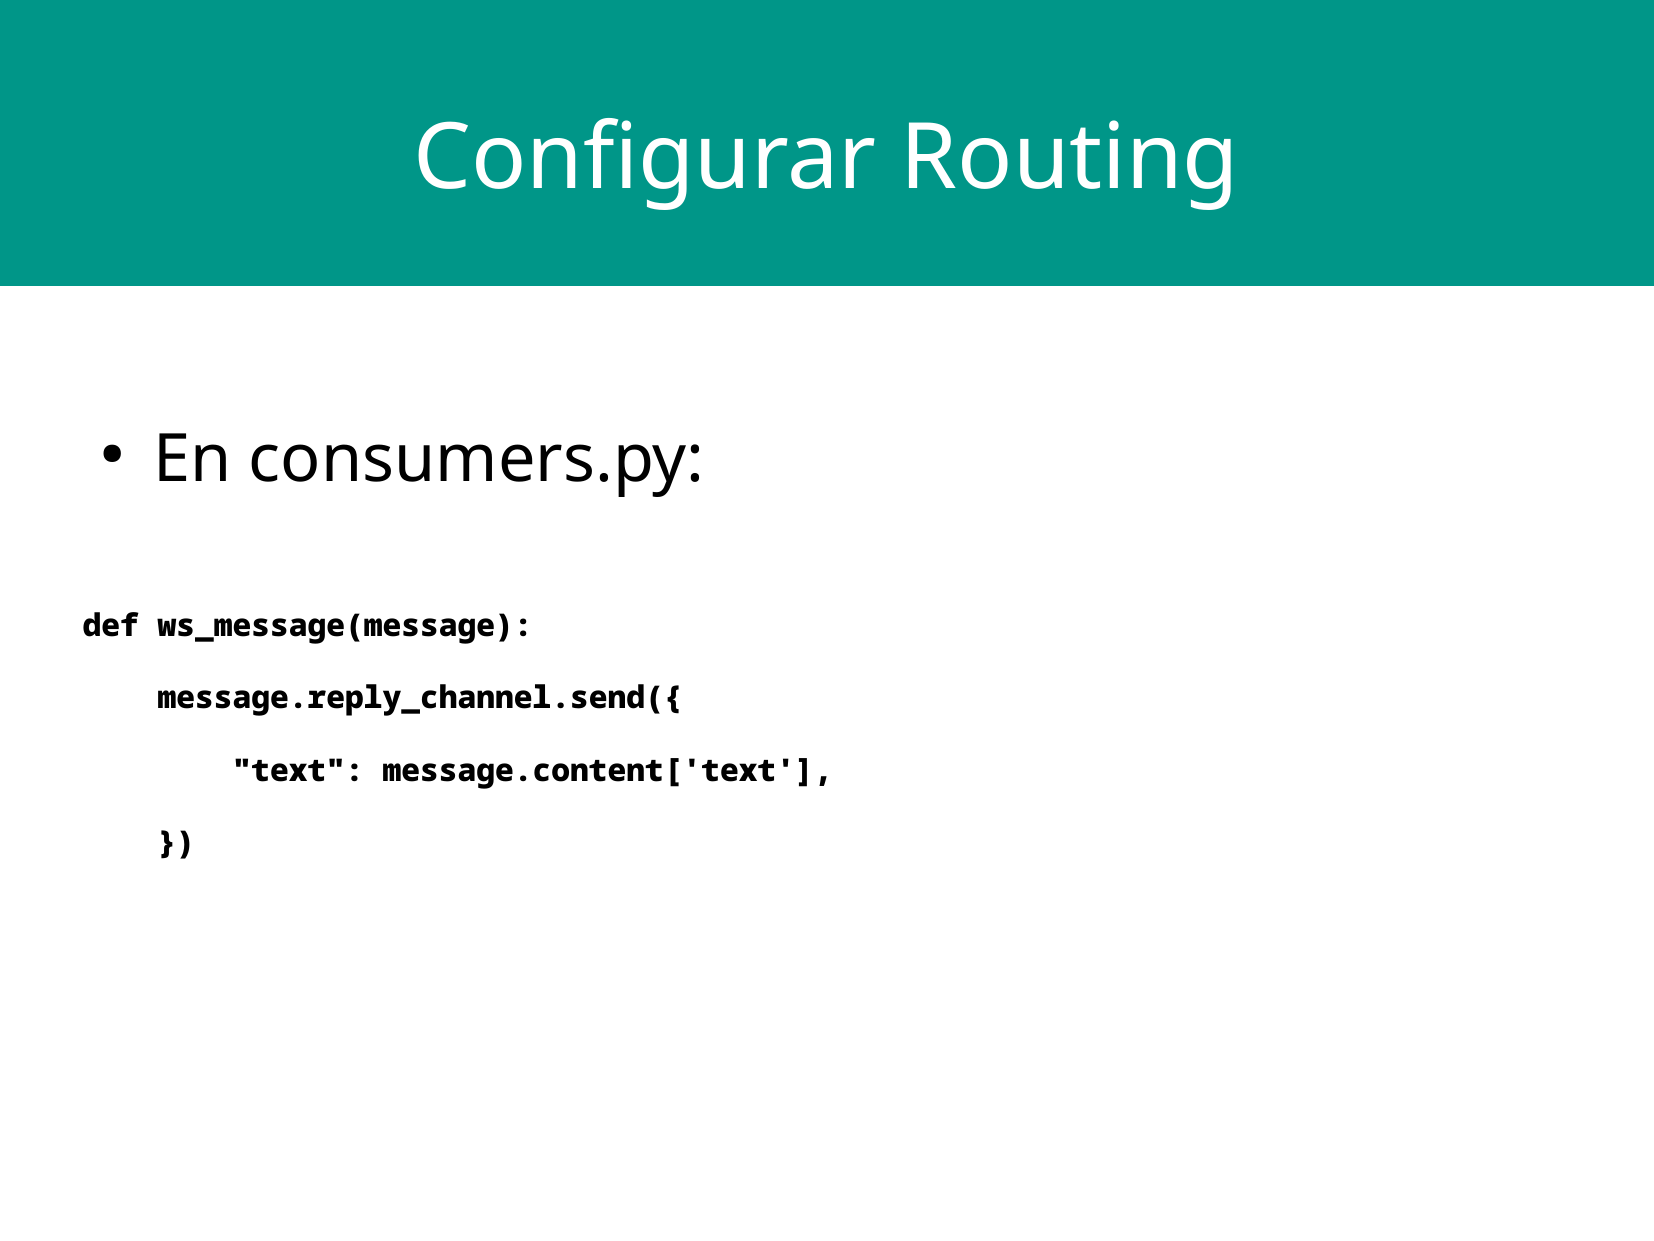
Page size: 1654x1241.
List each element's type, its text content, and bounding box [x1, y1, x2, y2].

list En consumers.py: def ws_message(message): message.reply_channel.send({ "text": message.content['text'], }) [82, 290, 1571, 1010]
title Configurar Routing [82, 49, 1571, 257]
